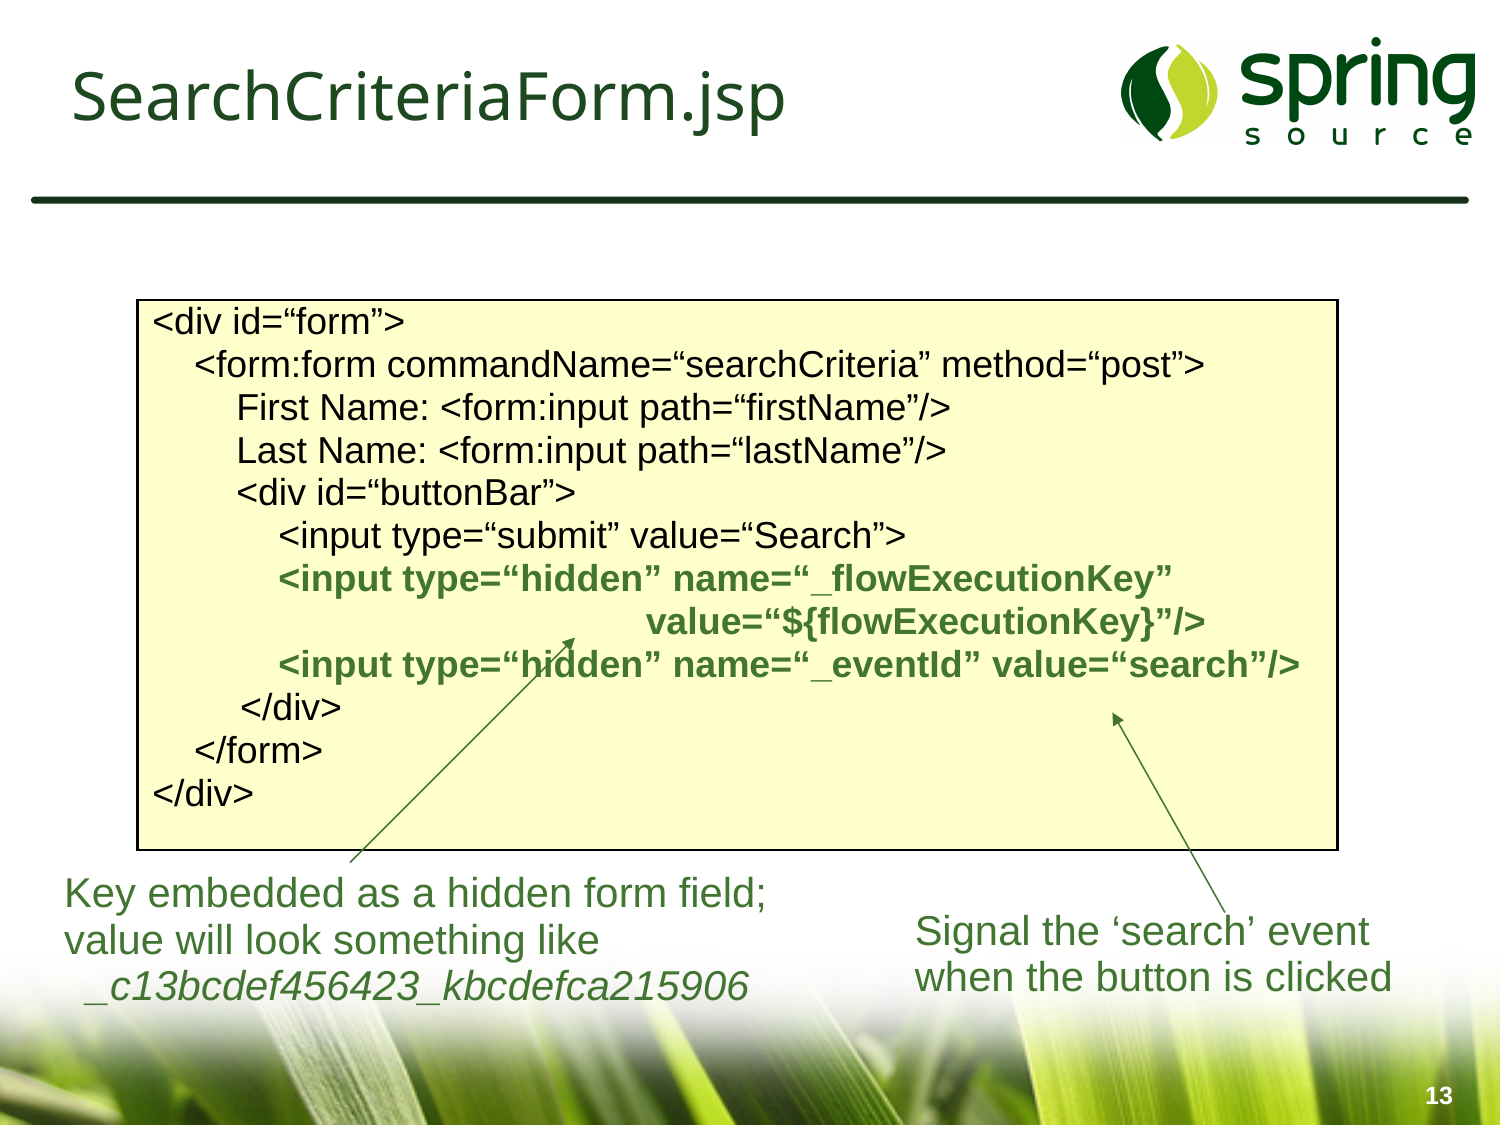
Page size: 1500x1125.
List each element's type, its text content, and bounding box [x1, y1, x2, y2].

text_box <div id=“form”> <form:form commandName=“searchCriteria” method=“post”> First Name: <form:input path=“firstName”/> Last Name: <form:input path=“lastName”/> <div id=“buttonBar”> <input type=“submit” value=“Search”> <input type=“hidden” name=“_flowExecutionKey” value=“${flowExecutionKey}”/> <input type=“hidden” name=“_eventId” value=“search”/> </div> </form> </div> [137, 299, 1338, 850]
title SearchCriteriaForm.jsp [56, 13, 1089, 176]
picture [1121, 37, 1475, 145]
text_box Key embedded as a hidden form field; value will look something like _c13bcdef456423_kbcdefca215906 [49, 862, 783, 1018]
text_box Signal the ‘search’ event when the button is clicked [899, 899, 1486, 1009]
picture [0, 944, 1500, 1125]
